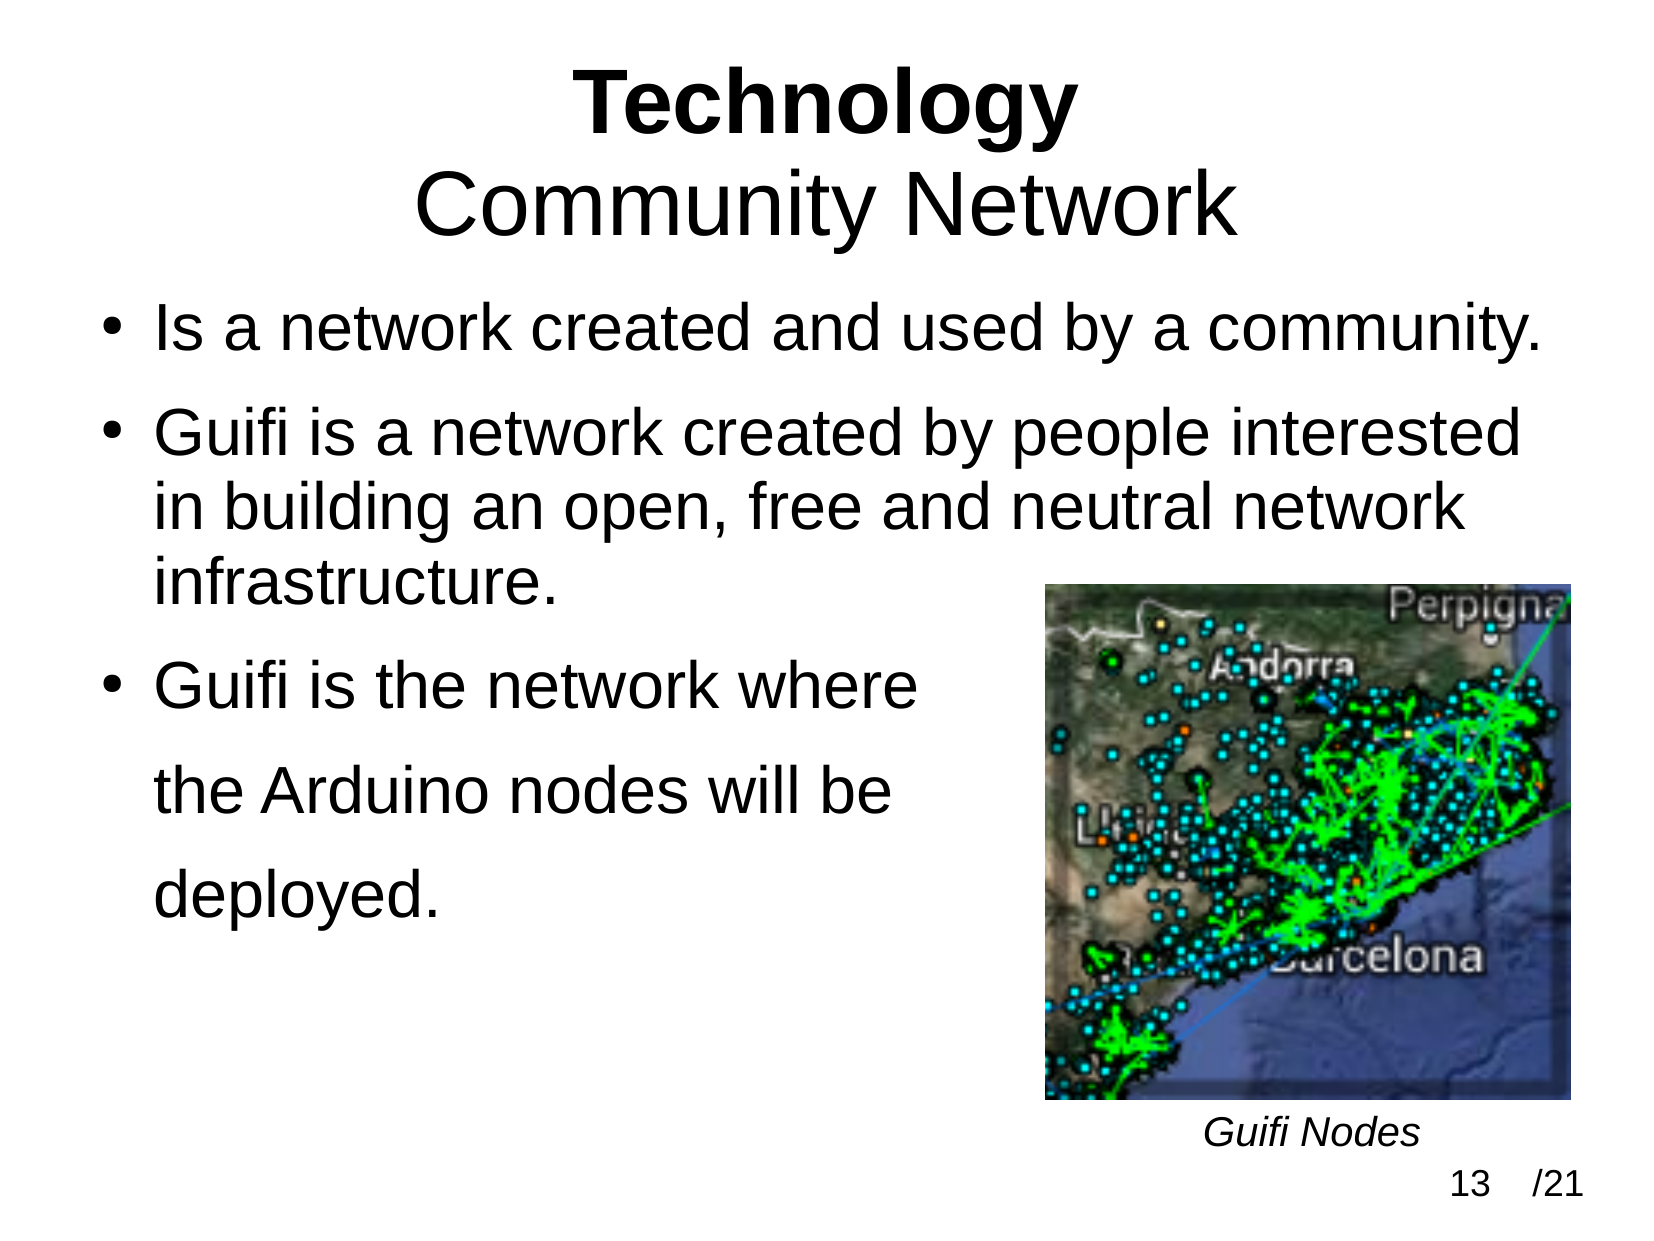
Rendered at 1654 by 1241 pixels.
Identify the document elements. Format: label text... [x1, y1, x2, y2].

list Is a network created and used by a community. Guifi is a network created by people interested in building an open, free and neutral network infrastructure. Guifi is the network where the Arduino nodes will be deployed. [82, 290, 1571, 1010]
text_box /21 [1517, 1155, 1600, 1226]
title Technology Community Network [82, 49, 1571, 257]
picture [1045, 584, 1571, 1100]
list Guifi Nodes [1131, 1108, 1449, 1193]
text_box <number> [1470, 1155, 1517, 1226]
